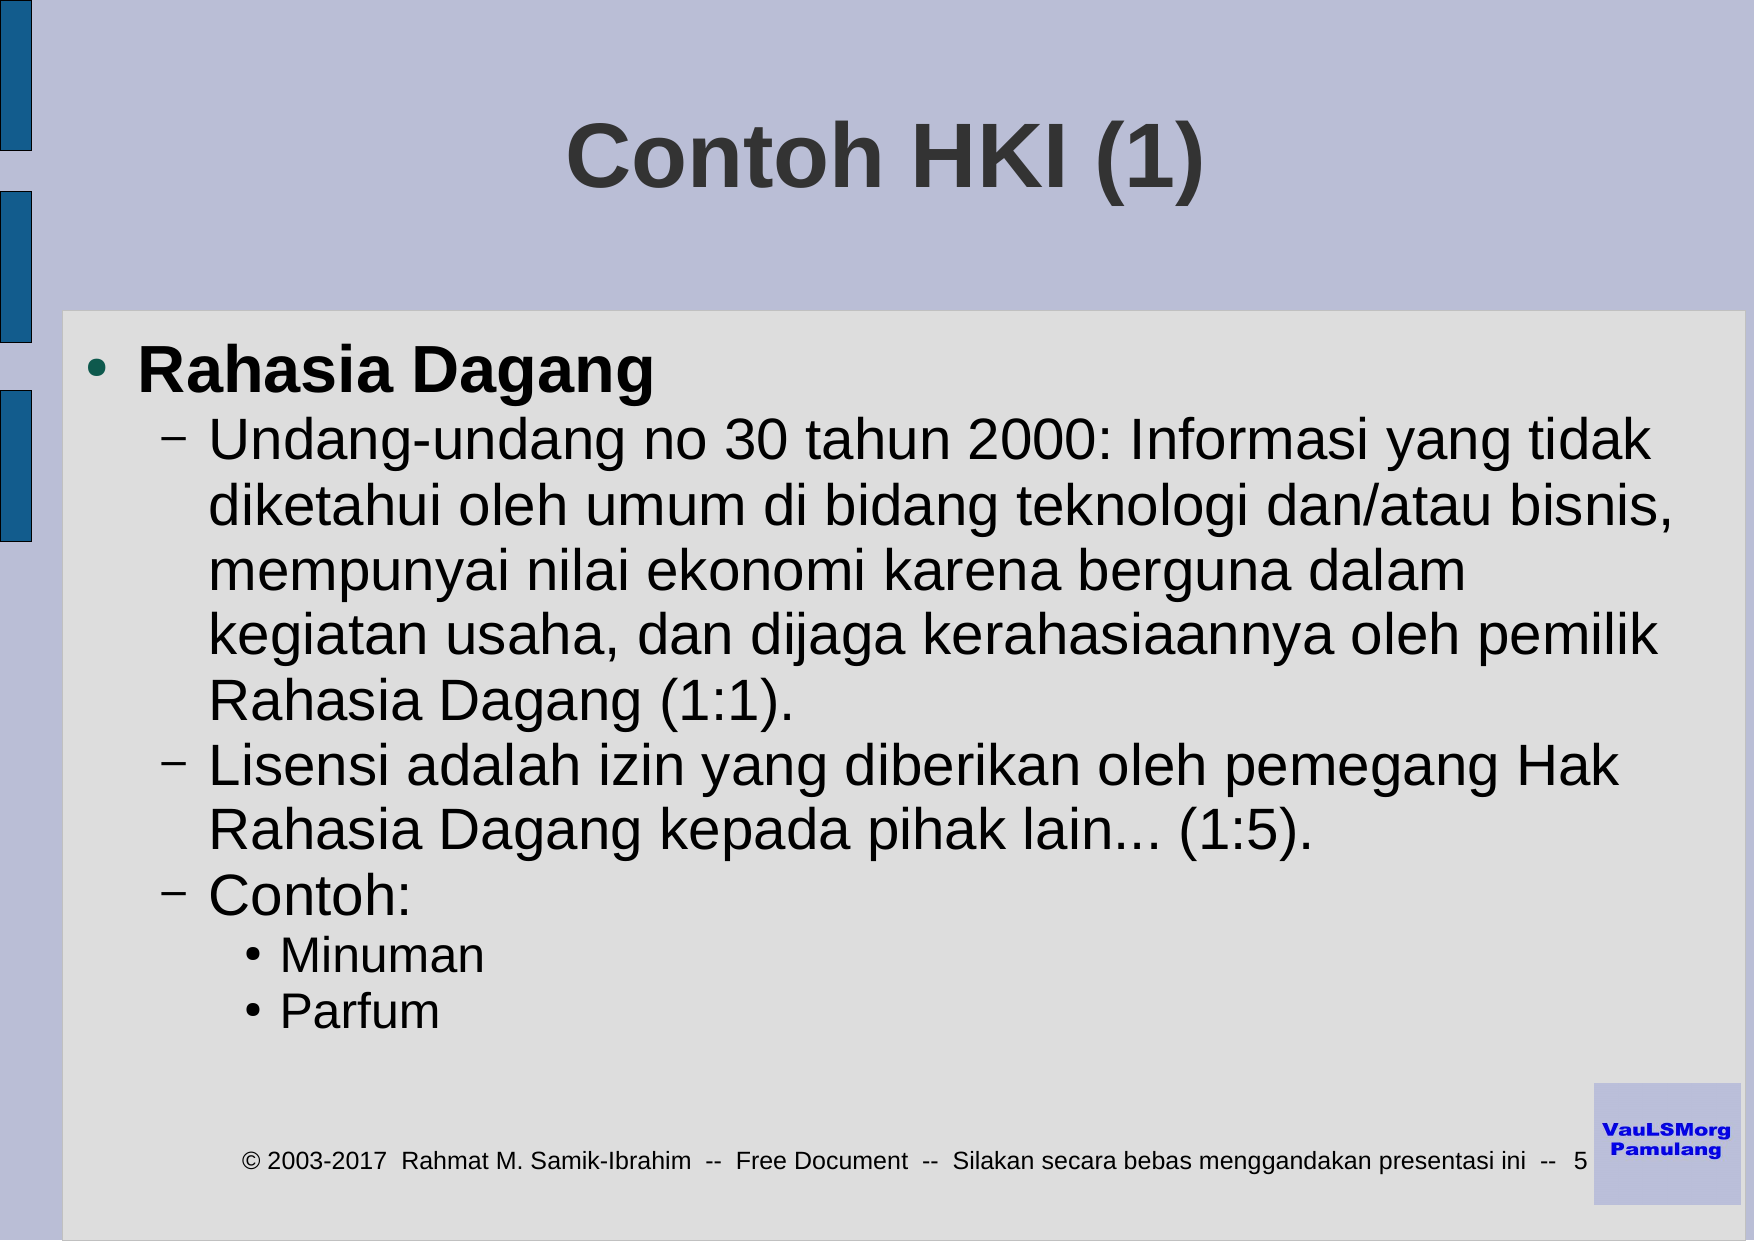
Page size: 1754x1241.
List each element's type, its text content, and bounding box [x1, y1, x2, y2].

title Contoh HKI (1) [101, 102, 1671, 210]
picture [1594, 1083, 1741, 1205]
list Rahasia Dagang Undang-undang no 30 tahun 2000: Informasi yang tidak diketahui oleh umum di bidang teknologi dan/atau bisnis, mempunyai nilai ekonomi karena berguna dalam kegiatan usaha, dan dijaga kerahasiaannya oleh pemilik Rahasia Dagang (1:1). Lisensi adalah izin yang diberikan oleh pemegang Hak Rahasia Dagang kepada pihak lain... (1:5). Contoh: Minuman Parfum [67, 332, 1699, 1064]
